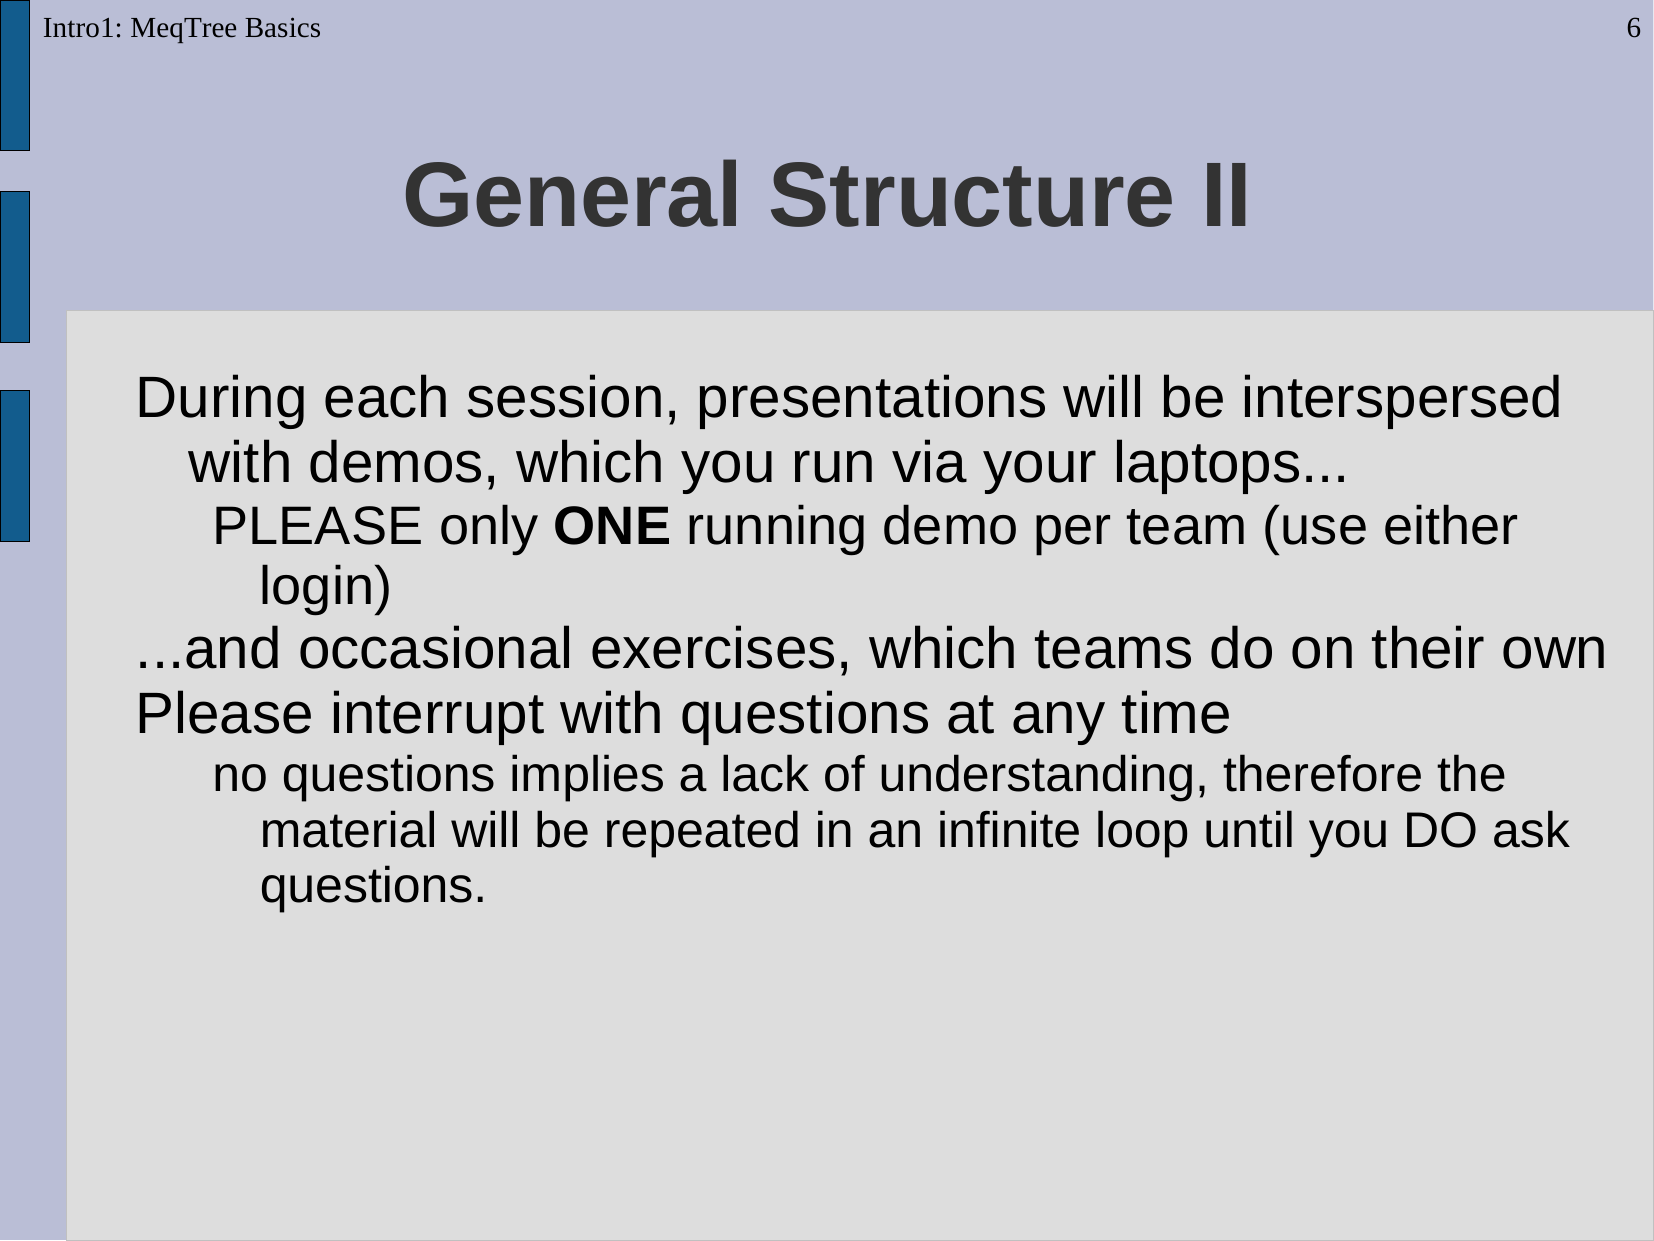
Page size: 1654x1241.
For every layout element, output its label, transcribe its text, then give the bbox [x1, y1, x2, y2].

list During each session, presentations will be interspersed with demos, which you run via your laptops... PLEASE only ONE running demo per team (use either login) ...and occasional exercises, which teams do on their own Please interrupt with questions at any time no questions implies a lack of understanding, therefore the material will be repeated in an infinite loop until you DO ask questions. [118, 365, 1617, 1147]
title General Structure II [121, 91, 1534, 299]
